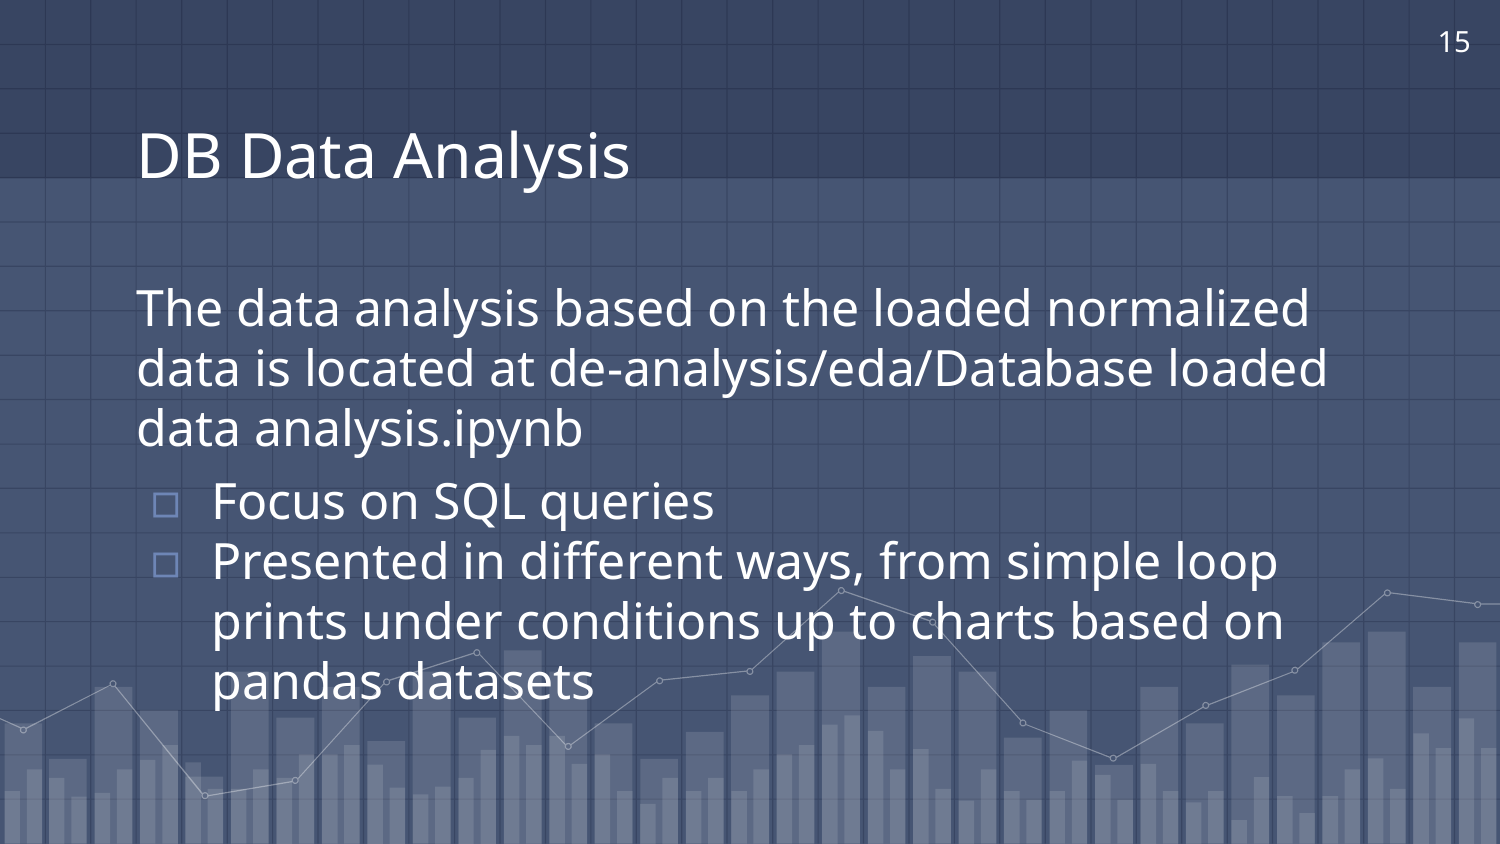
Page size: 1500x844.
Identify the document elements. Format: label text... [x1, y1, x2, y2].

slide_number 1 [1408, 0, 1500, 88]
list The data analysis based on the loaded normalized data is located at de-analysis/eda/Database loaded data analysis.ipynb Focus on SQL queries Presented in different ways, from simple loop prints under conditions up to charts based on pandas datasets [121, 189, 1383, 698]
title DB Data Analysis [121, 65, 1383, 189]
